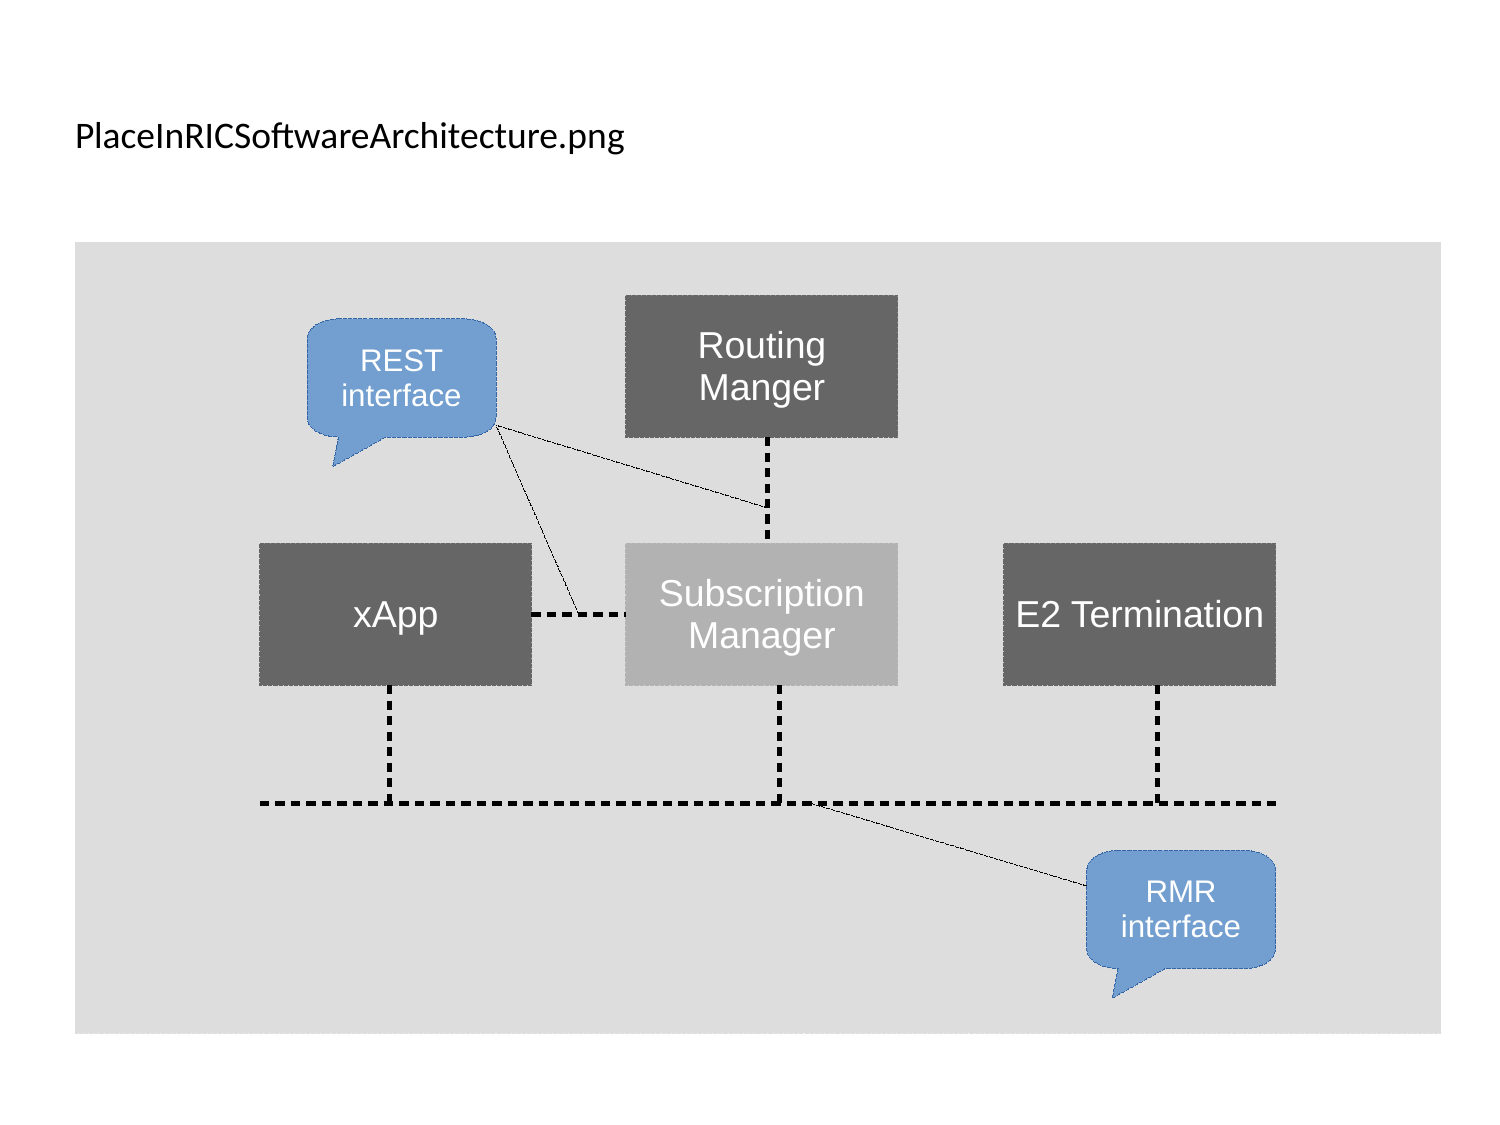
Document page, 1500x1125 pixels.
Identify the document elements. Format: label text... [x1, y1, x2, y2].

text_box Routing Manger [625, 295, 898, 438]
text_box RMR interface [1086, 850, 1276, 999]
text_box xApp [259, 543, 532, 686]
title PlaceInRICSoftwareArchitecture.png [75, 45, 1425, 233]
text_box E2 Termination [1003, 543, 1276, 686]
text_box Subscription Manager [625, 543, 898, 686]
text_box [75, 242, 1441, 1034]
text_box REST interface [307, 318, 497, 467]
